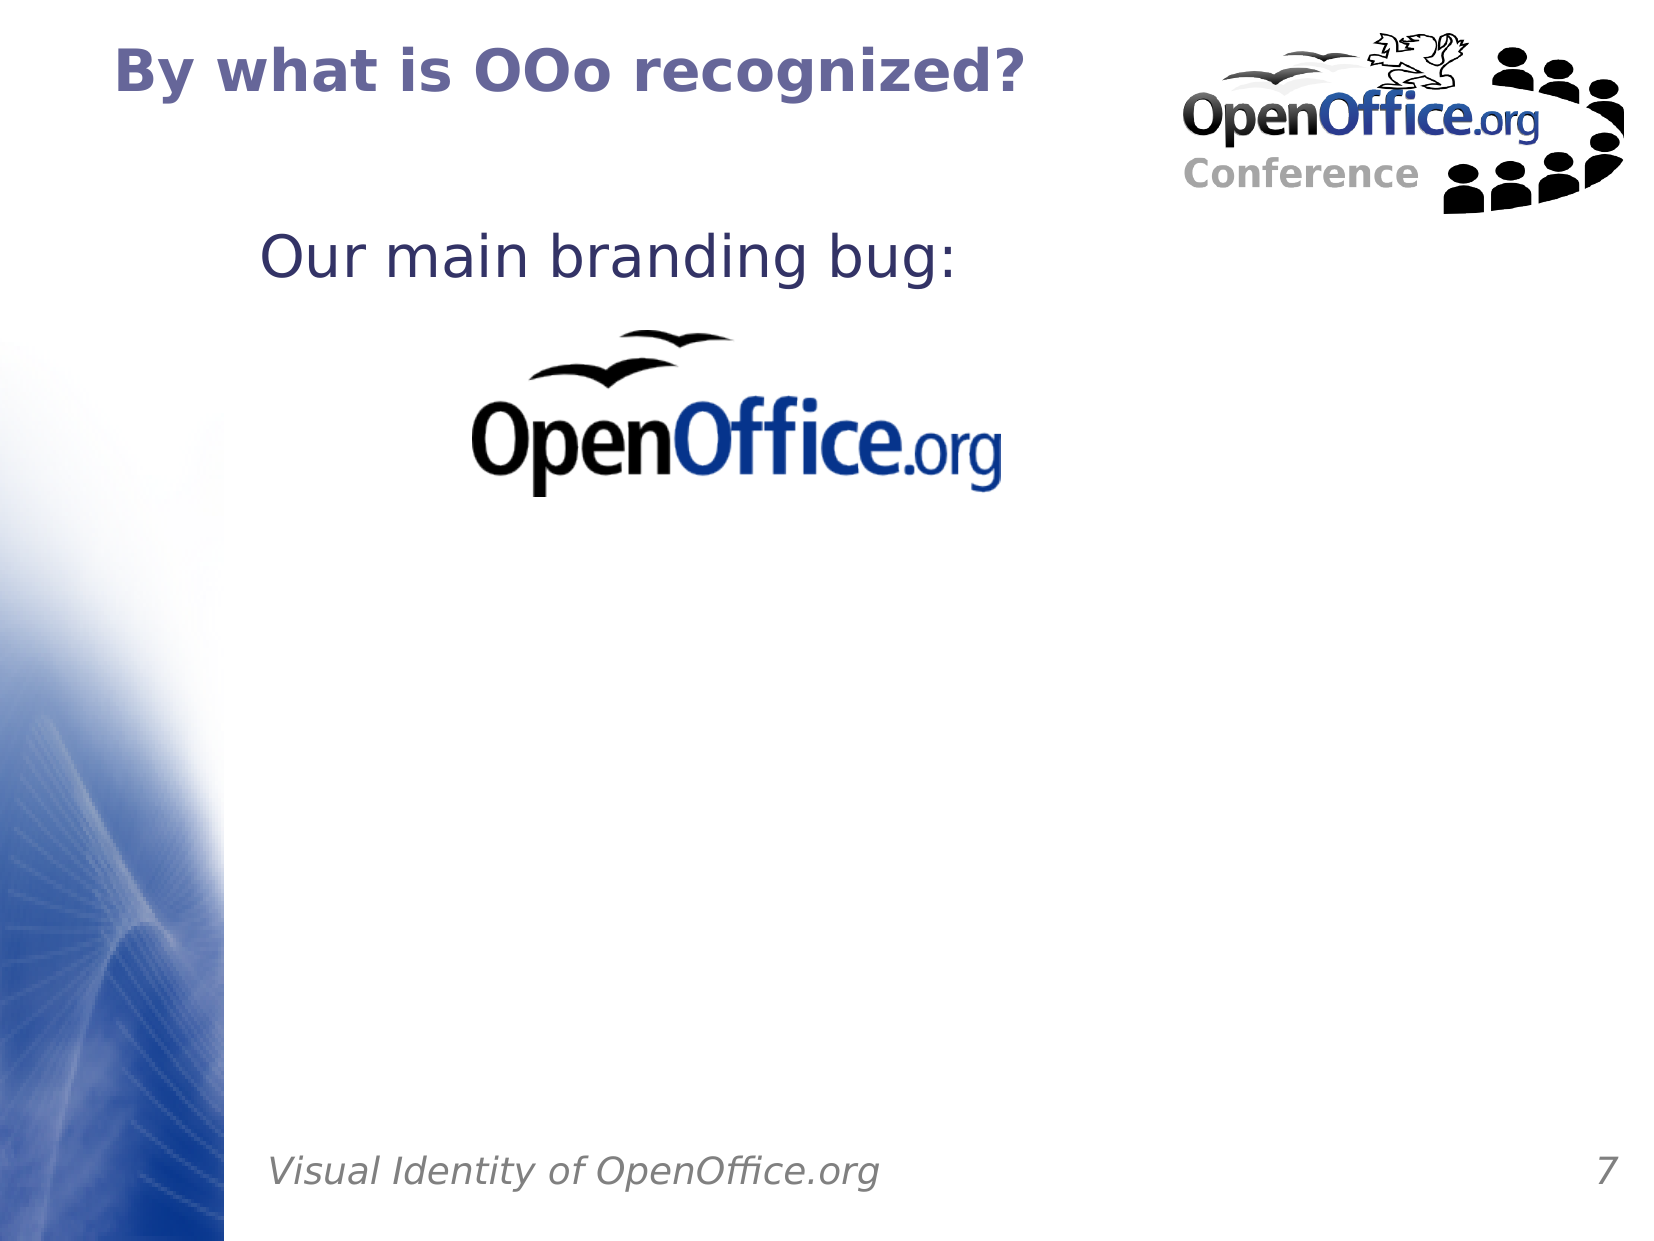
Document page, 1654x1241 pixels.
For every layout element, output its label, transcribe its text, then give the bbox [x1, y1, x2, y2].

picture [1183, 33, 1624, 214]
picture [472, 330, 1001, 497]
list Our main branding bug: [223, 223, 1619, 296]
picture [0, 0, 224, 1241]
title By what is OOo recognized? [24, 15, 1034, 129]
